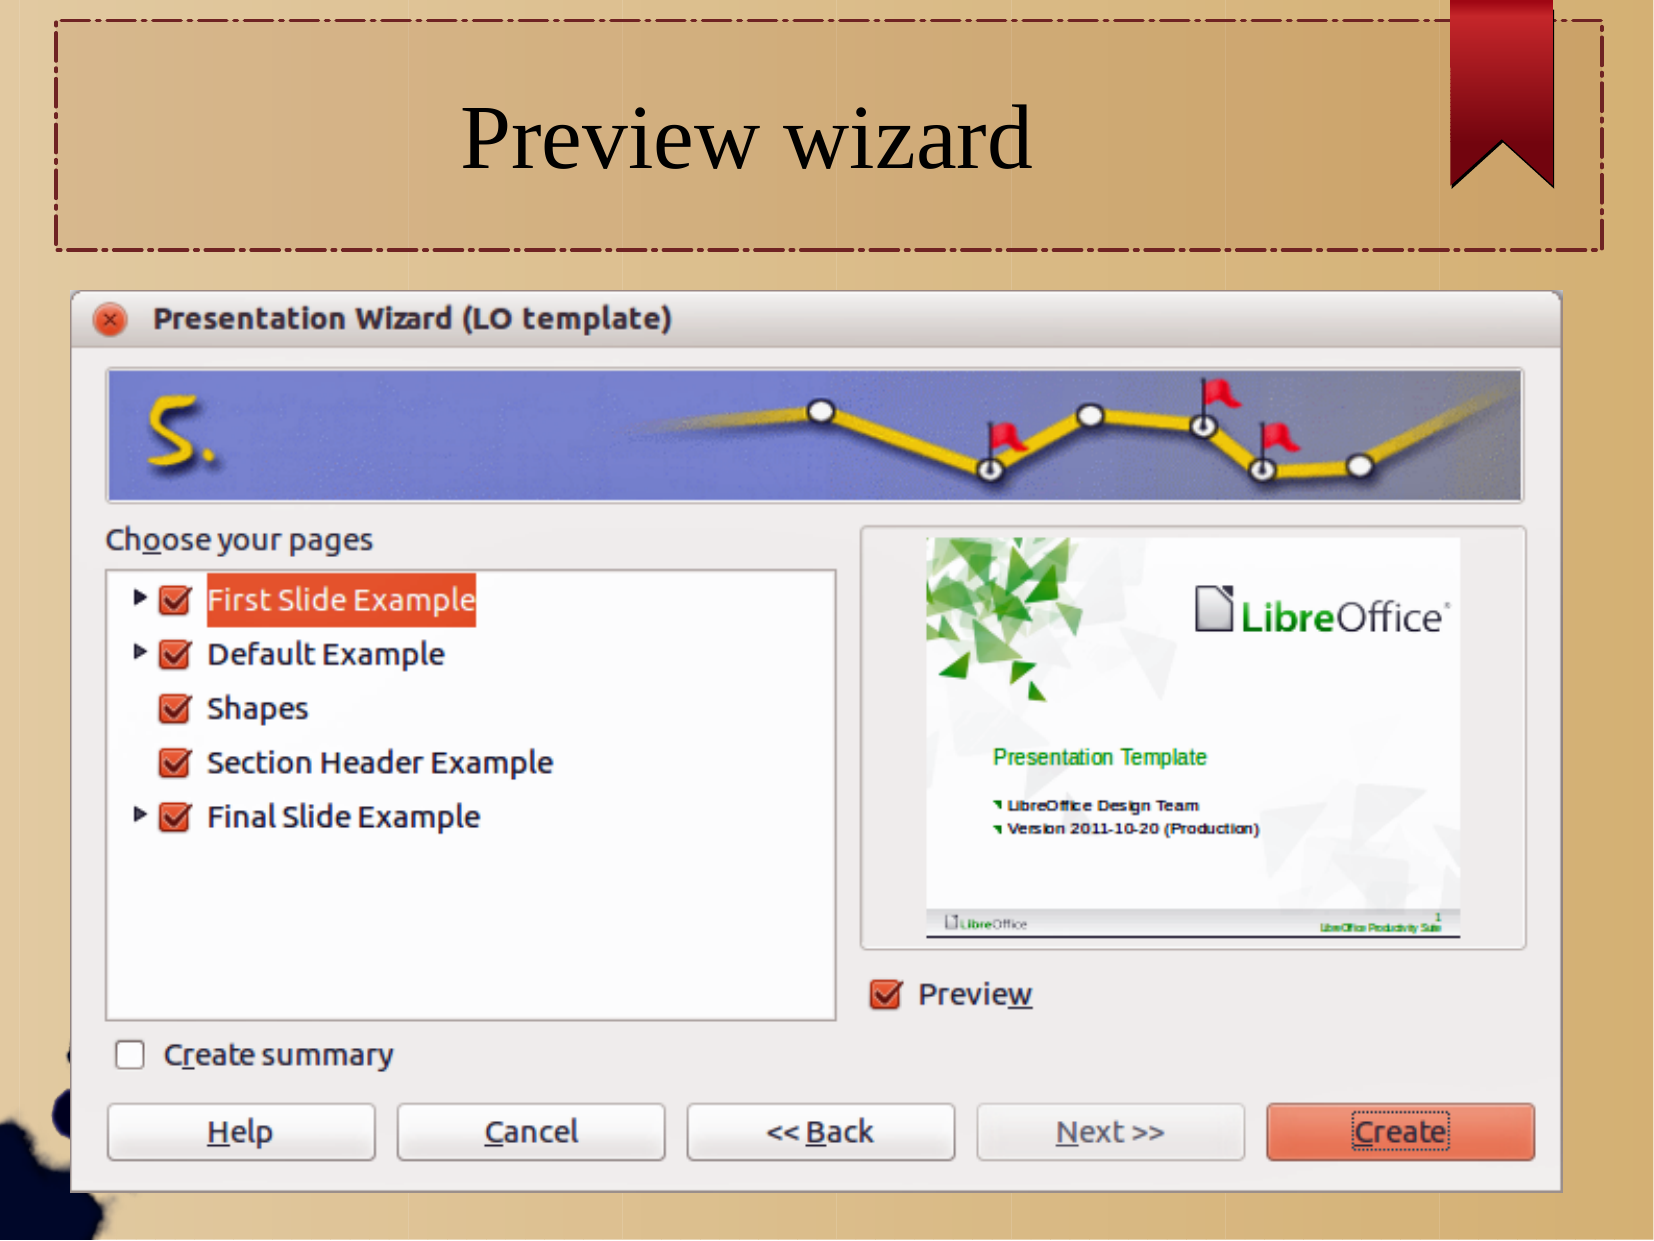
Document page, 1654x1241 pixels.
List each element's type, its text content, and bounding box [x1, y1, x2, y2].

picture [70, 290, 1563, 1193]
title Preview wizard [82, 47, 1412, 229]
